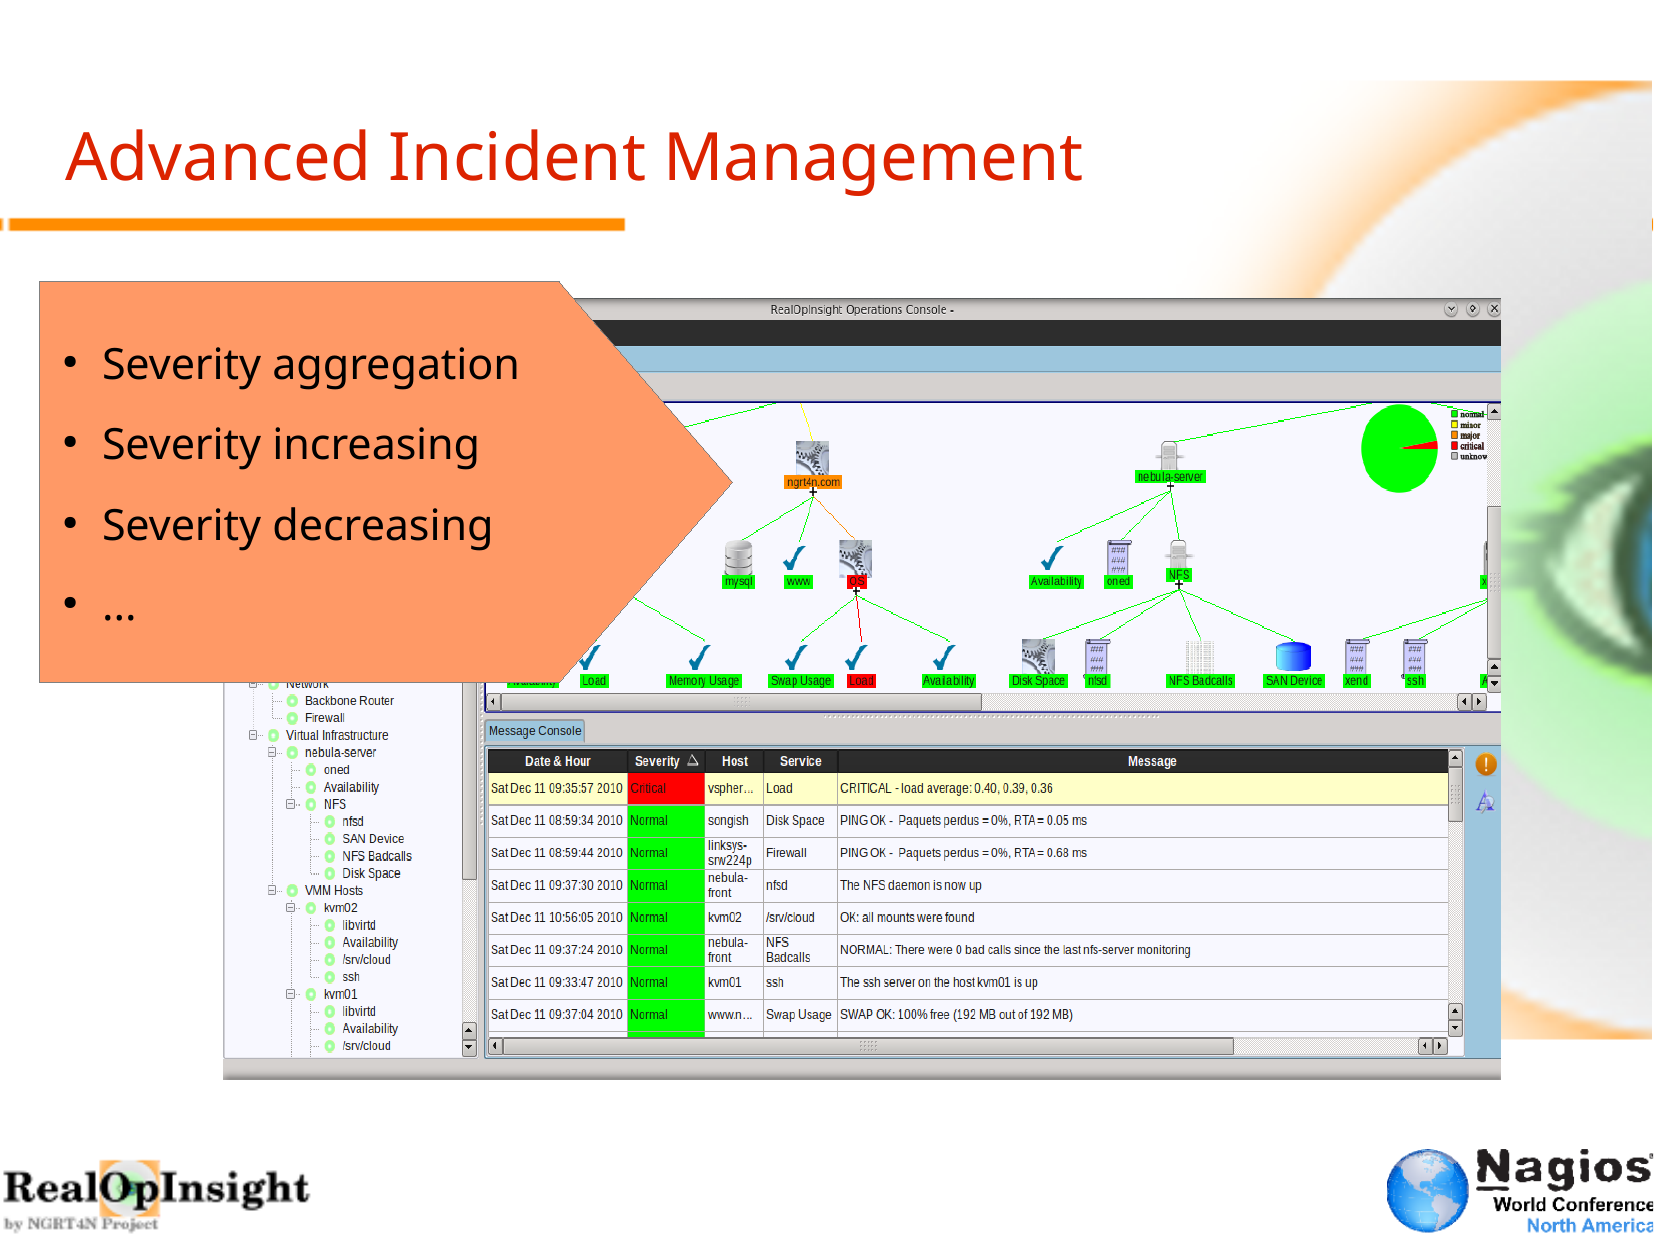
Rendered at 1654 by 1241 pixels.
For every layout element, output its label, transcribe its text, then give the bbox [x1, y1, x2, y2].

list Severity aggregation Severity increasing Severity decreasing ... [49, 333, 536, 676]
picture [0, 0, 1654, 1241]
text_box [39, 281, 733, 683]
title Advanced Incident Management [64, 73, 1529, 237]
